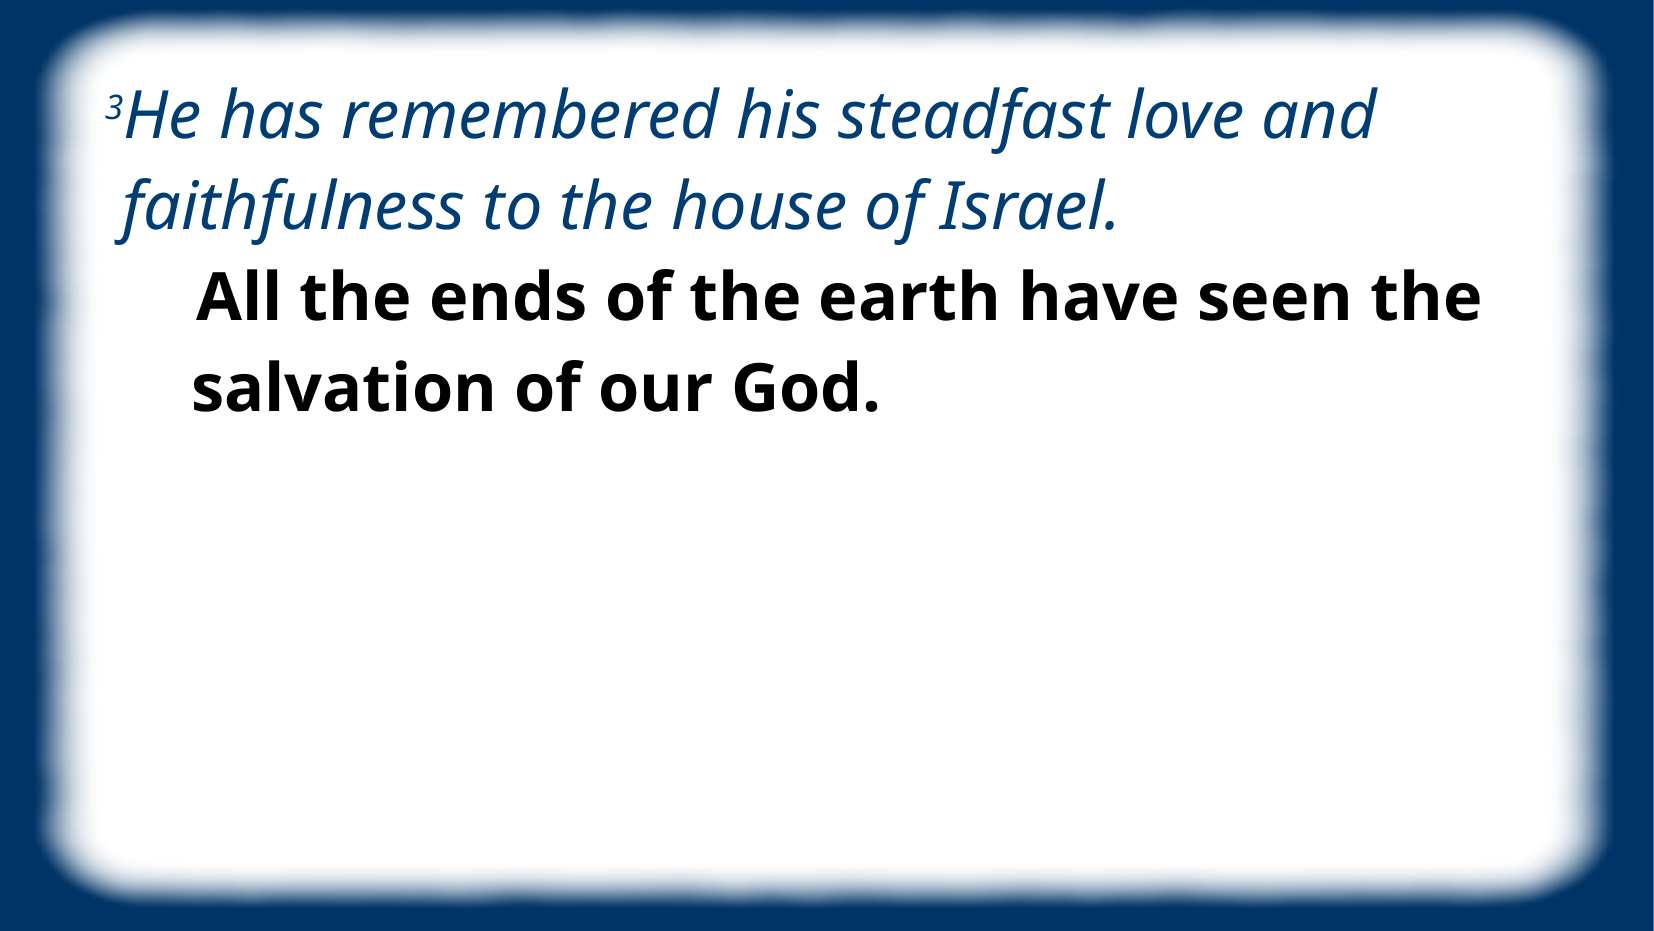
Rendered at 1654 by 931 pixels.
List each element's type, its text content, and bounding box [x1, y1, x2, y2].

picture [0, 0, 1654, 931]
text_box 3He has remembered his steadfast love and faithfulness to the house of Israel. All the ends of the earth have seen the salvation of our God. [90, 60, 1546, 430]
